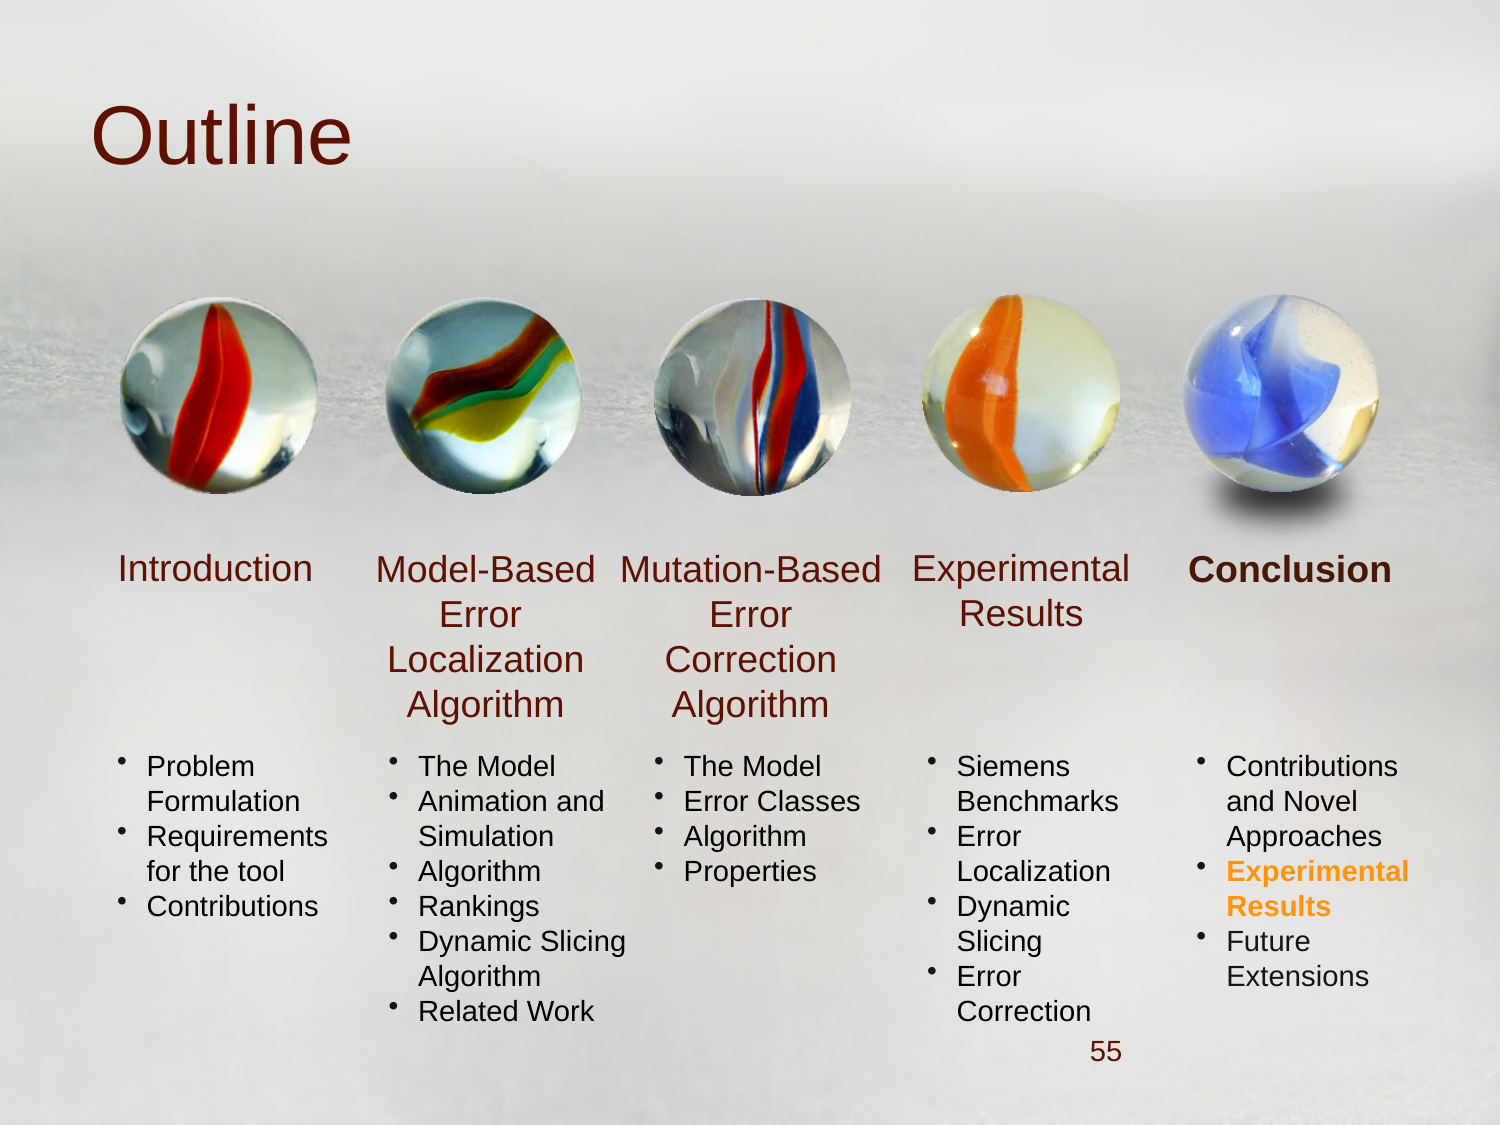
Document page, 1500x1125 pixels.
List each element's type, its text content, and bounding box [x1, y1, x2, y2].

text_box Problem Formulation Requirements for the tool Contributions [102, 740, 360, 1125]
text_box The Model Animation and Simulation Algorithm Rankings Dynamic Slicing Algorithm Related Work [373, 740, 639, 1125]
text_box Model-Based Error Localization Algorithm [360, 537, 604, 732]
text_box The Model Error Classes Algorithm Properties [639, 740, 912, 1125]
text_box Contributions and Novel Approaches Experimental Results Future Extensions [1181, 740, 1440, 1125]
text_box Siemens Benchmarks Error Localization Dynamic Slicing Error Correction [912, 740, 1155, 1125]
text_box Experimental Results [897, 536, 1146, 642]
text_box Introduction [102, 536, 328, 597]
text_box Conclusion [1173, 537, 1408, 597]
text_box Mutation-Based Error Correction Algorithm [604, 537, 897, 732]
picture [0, 0, 1500, 1125]
title Outline [75, 37, 1425, 225]
